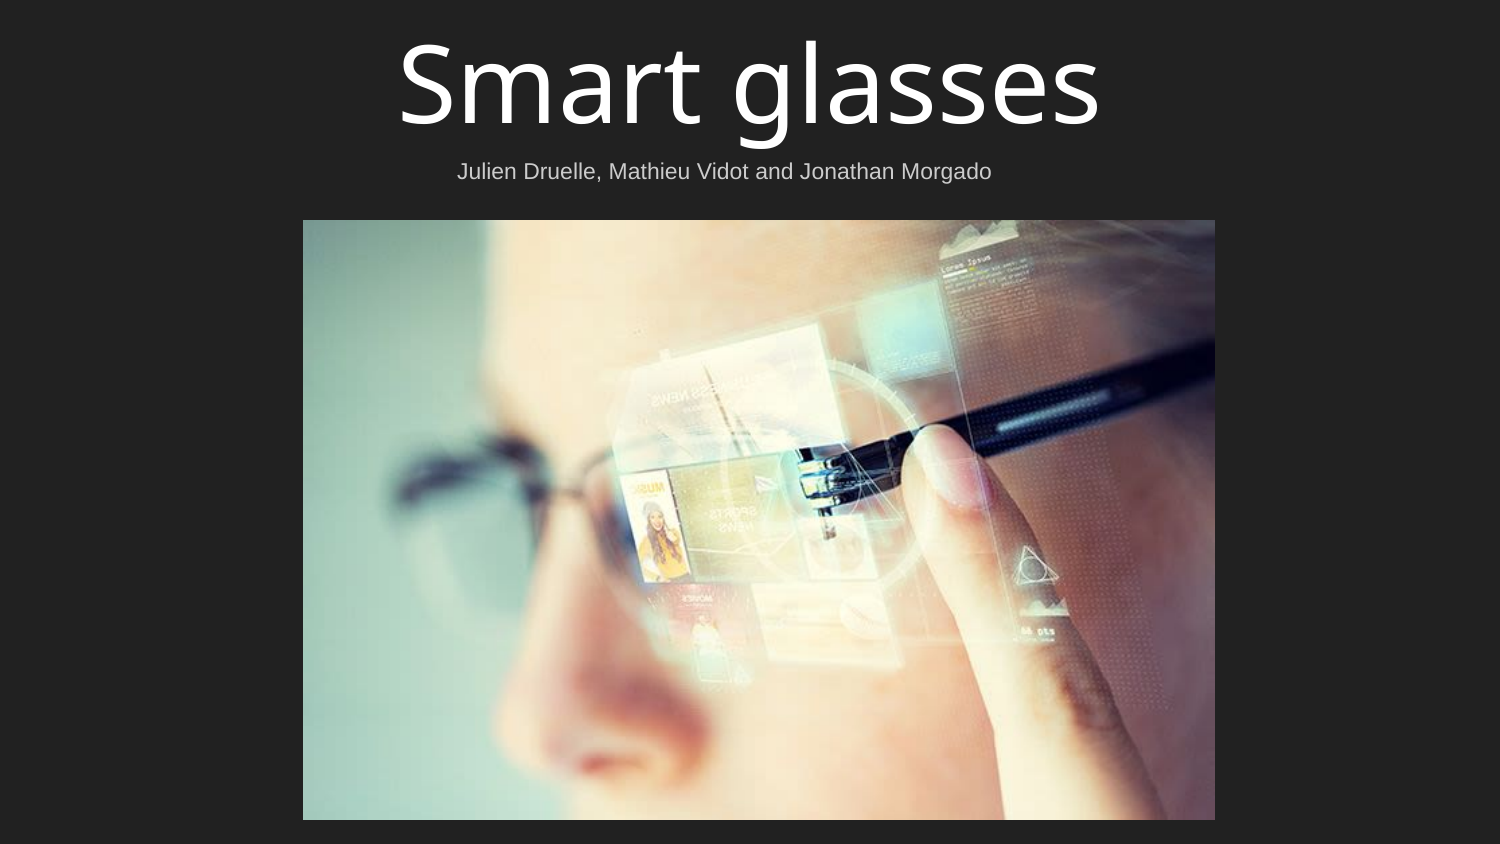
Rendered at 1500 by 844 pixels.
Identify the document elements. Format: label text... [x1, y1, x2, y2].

subtitle Julien Druelle, Mathieu Vidot and Jonathan Morgado [25, 141, 1424, 272]
title Smart glasses [253, 0, 1247, 141]
picture [303, 220, 1215, 820]
